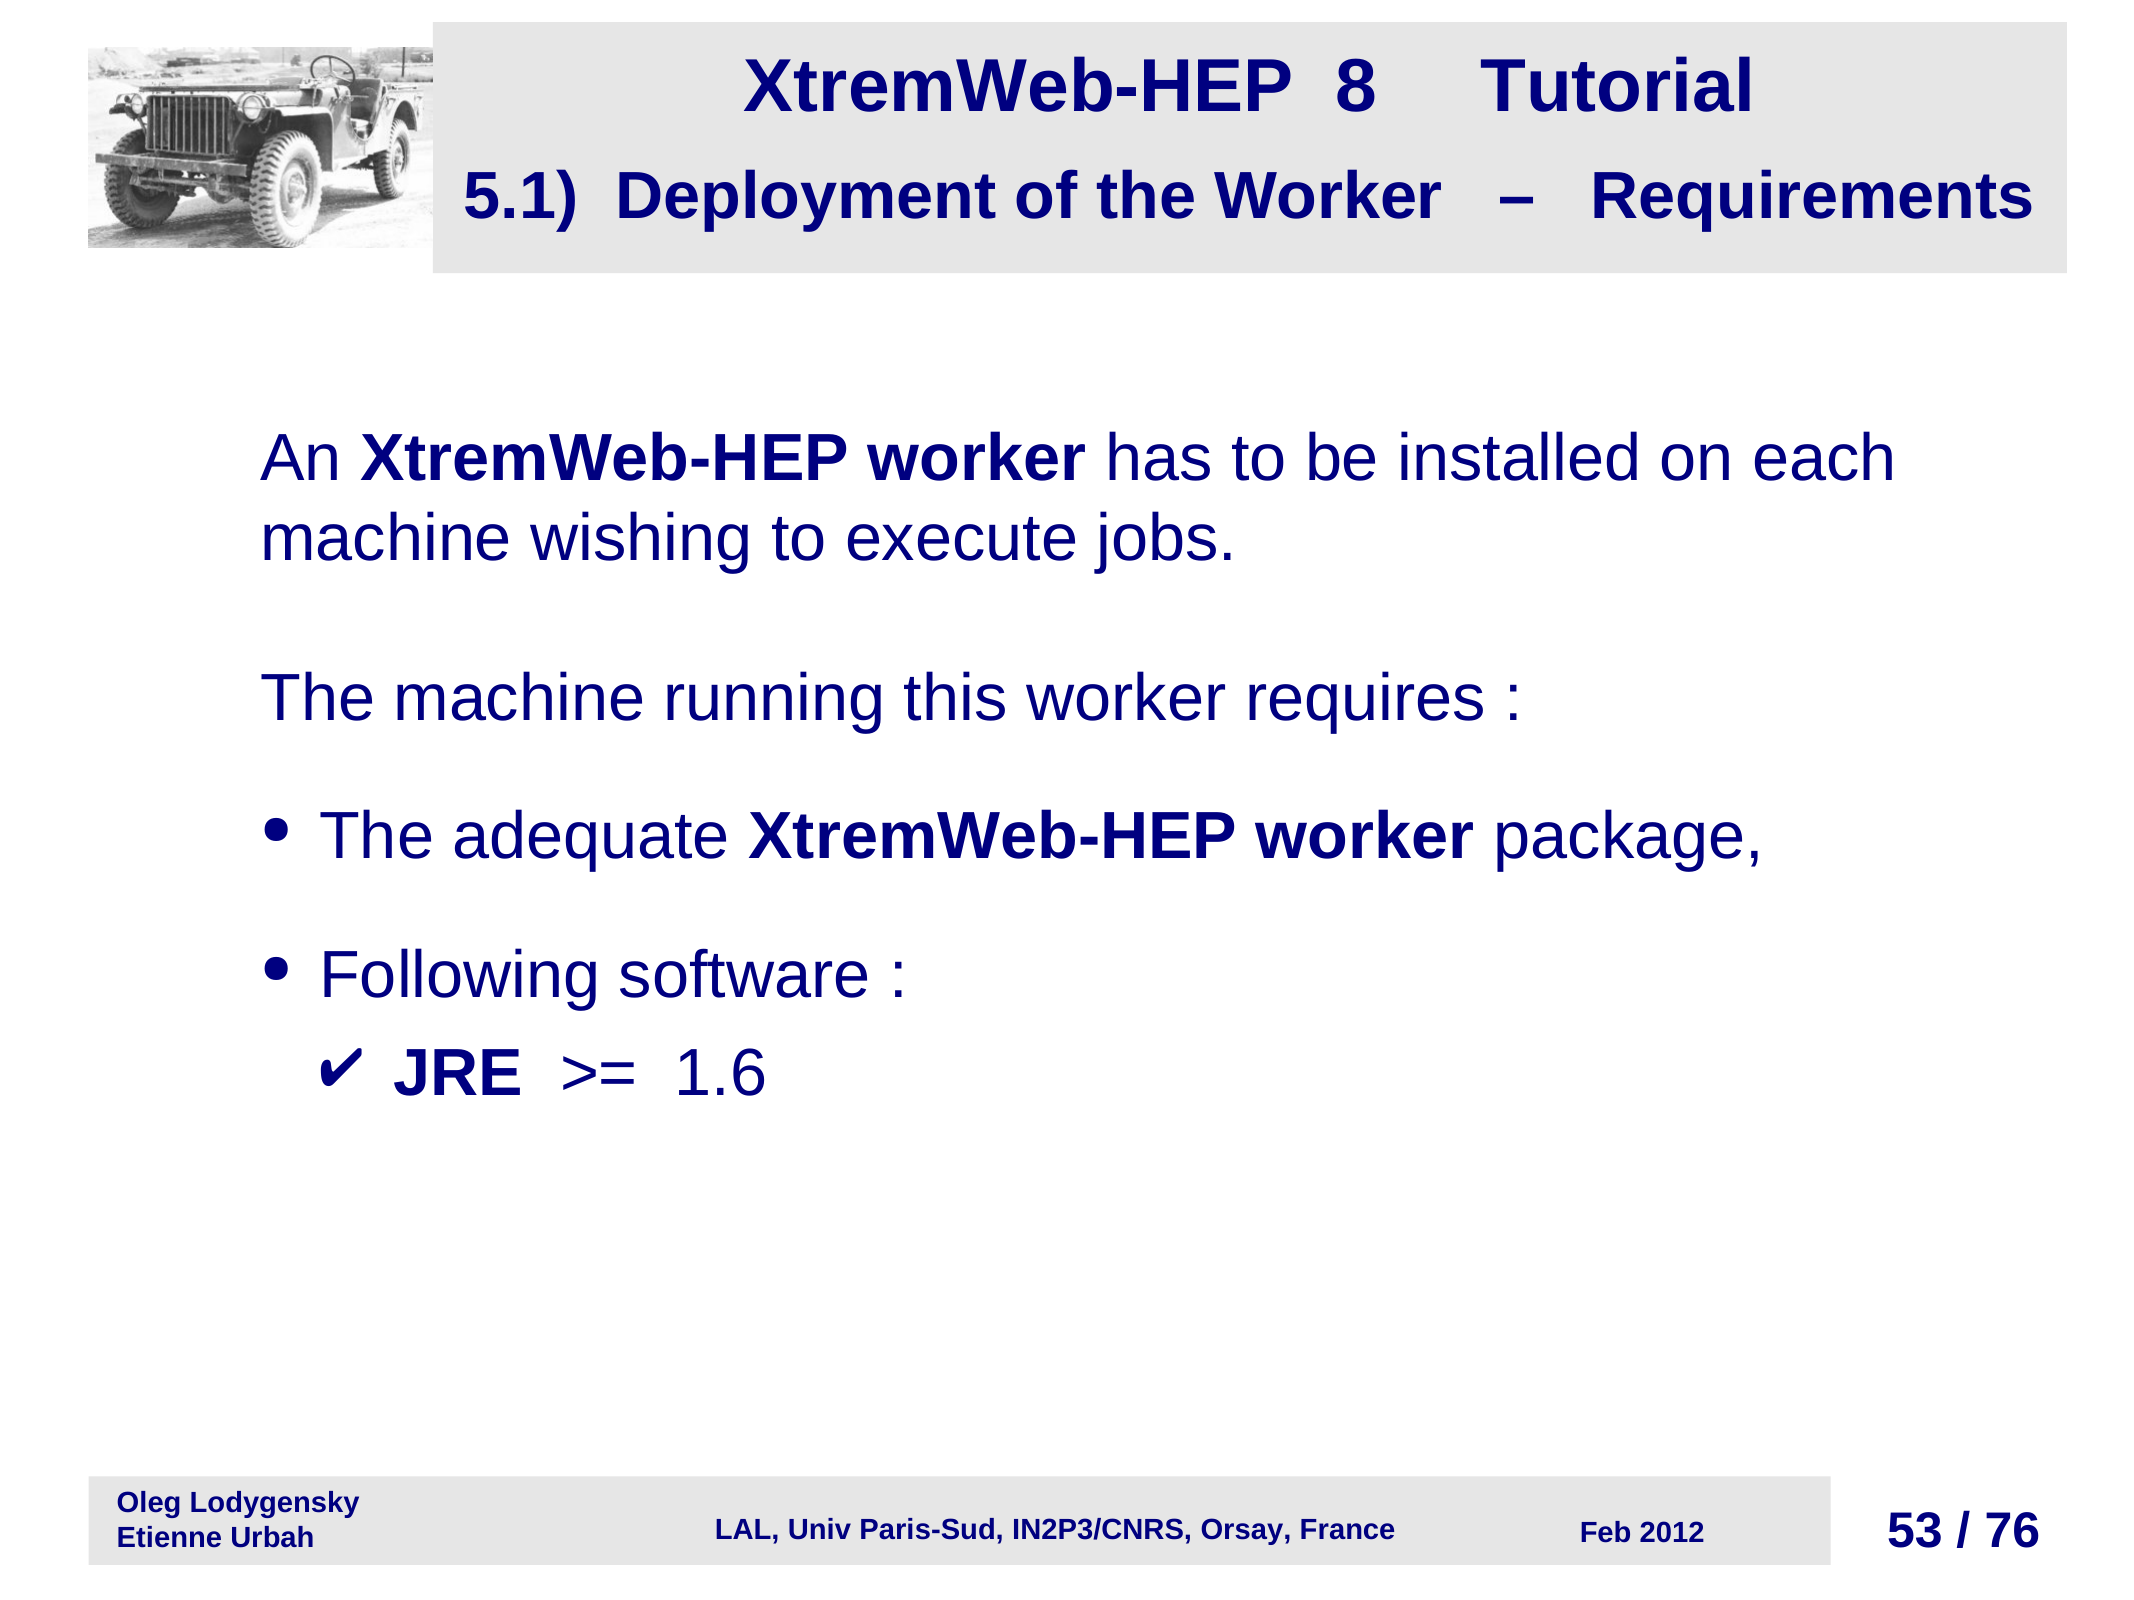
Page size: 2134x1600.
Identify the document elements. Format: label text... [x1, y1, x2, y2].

text_box An XtremWeb-HEP worker has to be installed on each machine wishing to execute jobs. The machine running this worker requires : The adequate XtremWeb-HEP worker package, Following software : JRE >= 1.6 [250, 413, 2053, 1344]
title 5.1) Deployment of the Worker – Requirements [442, 118, 2067, 266]
picture [88, 47, 433, 248]
